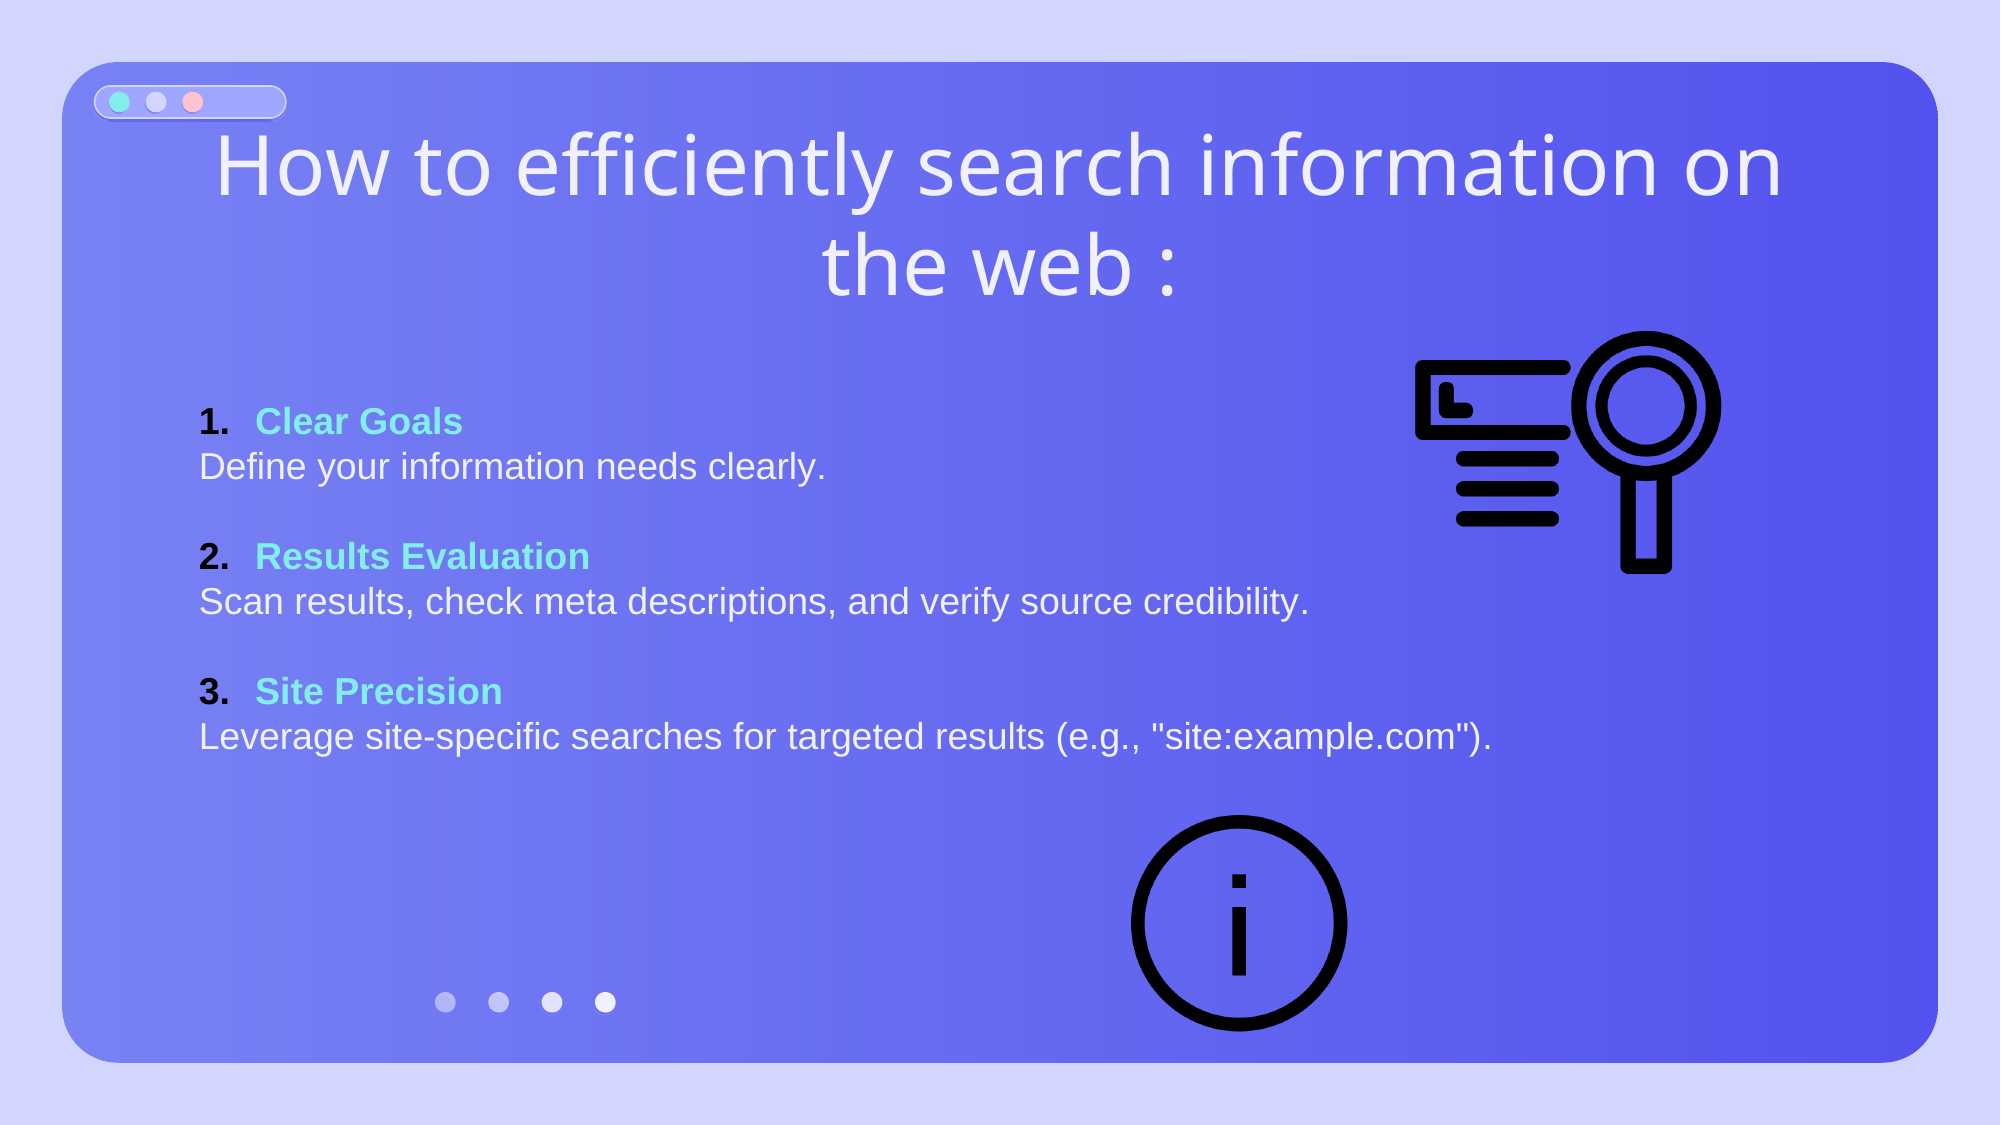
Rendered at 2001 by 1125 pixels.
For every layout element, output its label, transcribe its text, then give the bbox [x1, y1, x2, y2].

title How to efficiently search information on the web : [157, 97, 1843, 325]
picture [1129, 813, 1349, 1033]
picture [1411, 295, 1725, 609]
text_box Clear Goals Define your information needs clearly. Results Evaluation Scan results, check meta descriptions, and verify source credibility. Site Precision Leverage site-specific searches for targeted results (e.g., "site:example.com"). [183, 389, 1671, 814]
